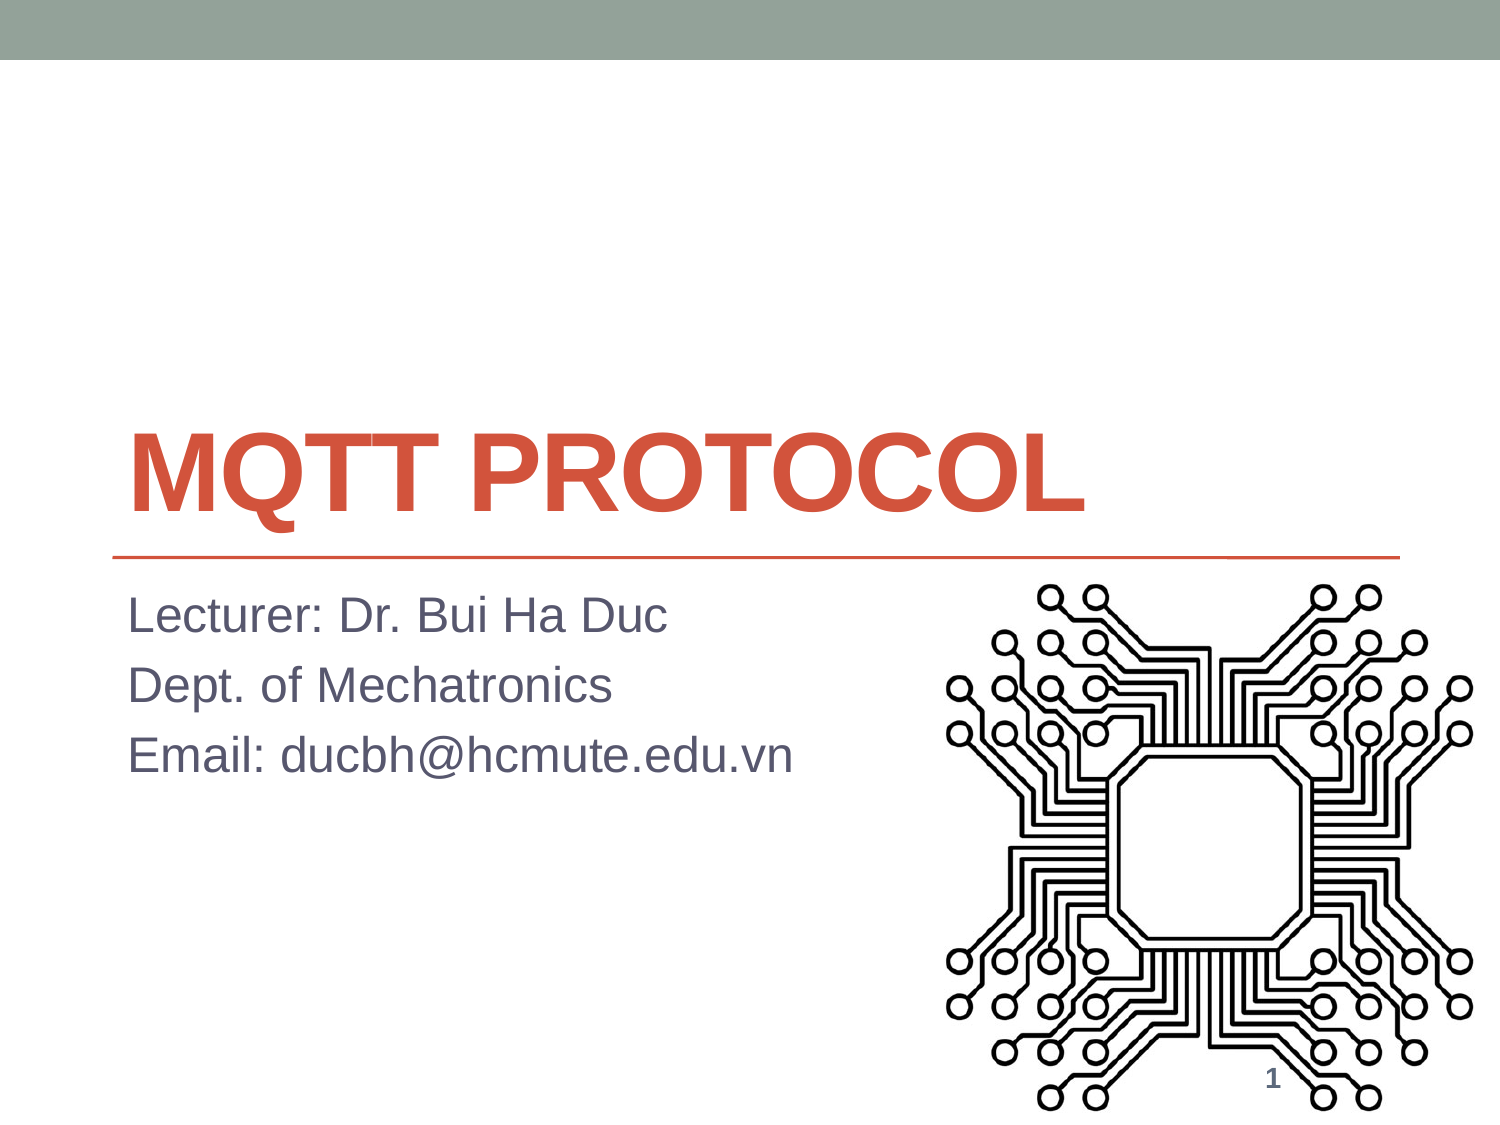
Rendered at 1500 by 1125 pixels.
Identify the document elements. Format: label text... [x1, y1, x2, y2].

title MQTT PROTOCOL [112, 224, 1400, 542]
picture [936, 574, 1482, 1121]
slide_number <number> [1250, 1050, 1425, 1104]
subtitle Lecturer: Dr. Bui Ha Duc Dept. of Mechatronics Email: ducbh@hcmute.edu.vn [112, 575, 1163, 863]
